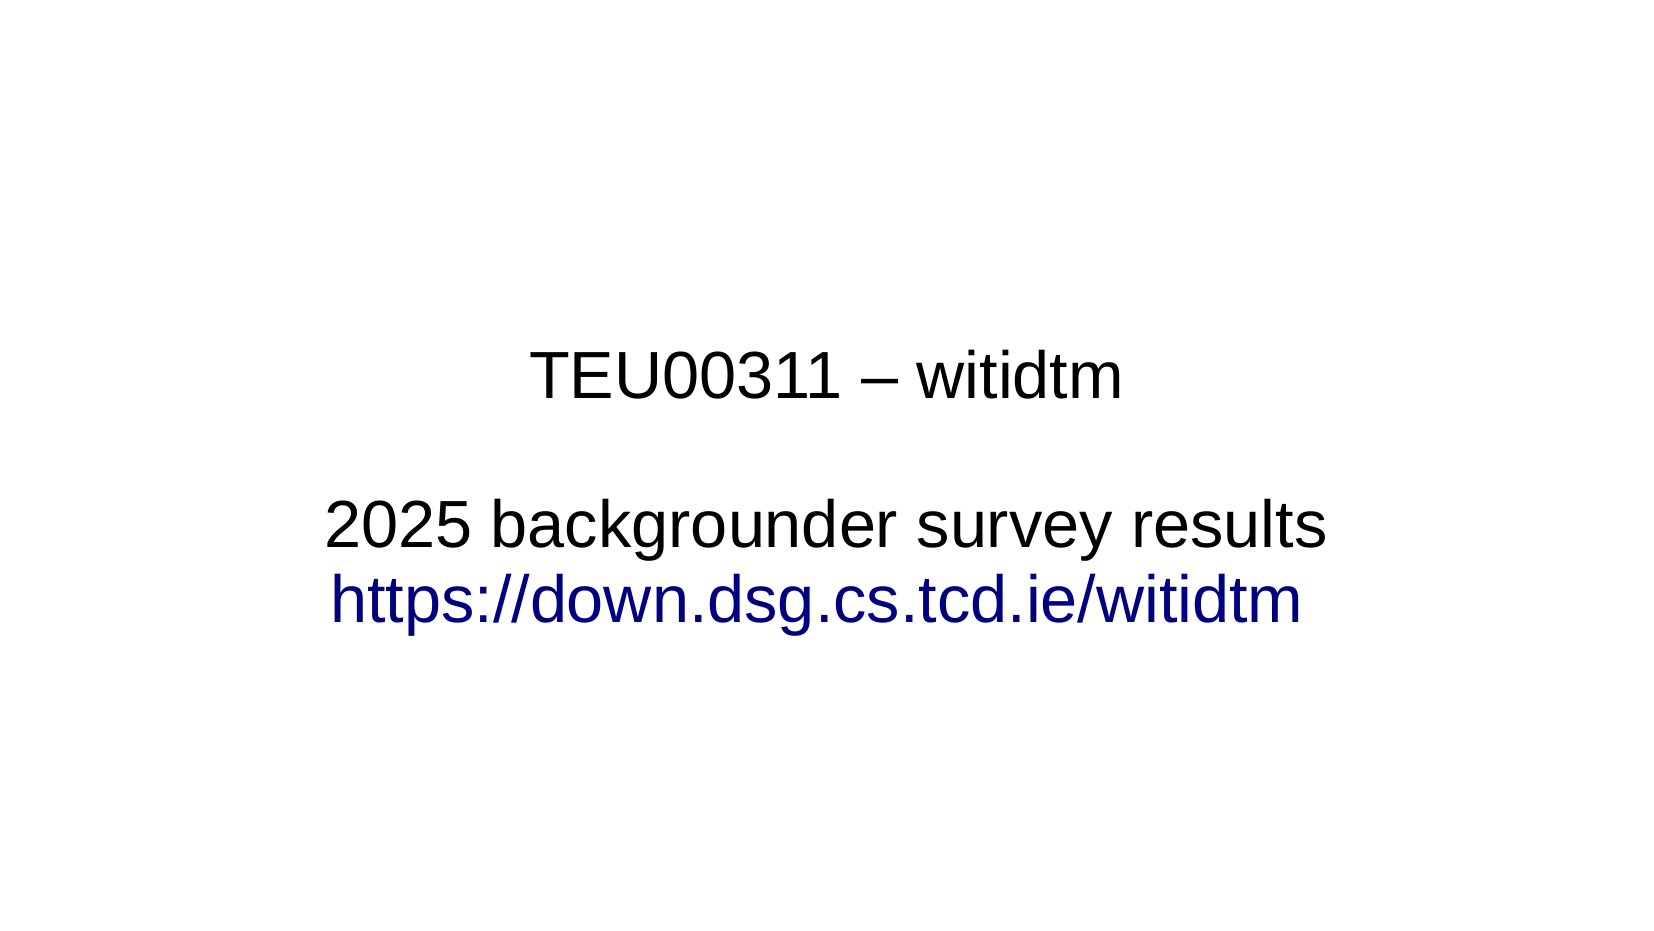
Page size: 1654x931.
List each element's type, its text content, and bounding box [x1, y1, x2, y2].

subtitle TEU00311 – witidtm 2025 backgrounder survey results https://down.dsg.cs.tcd.ie/witidtm [82, 217, 1571, 758]
